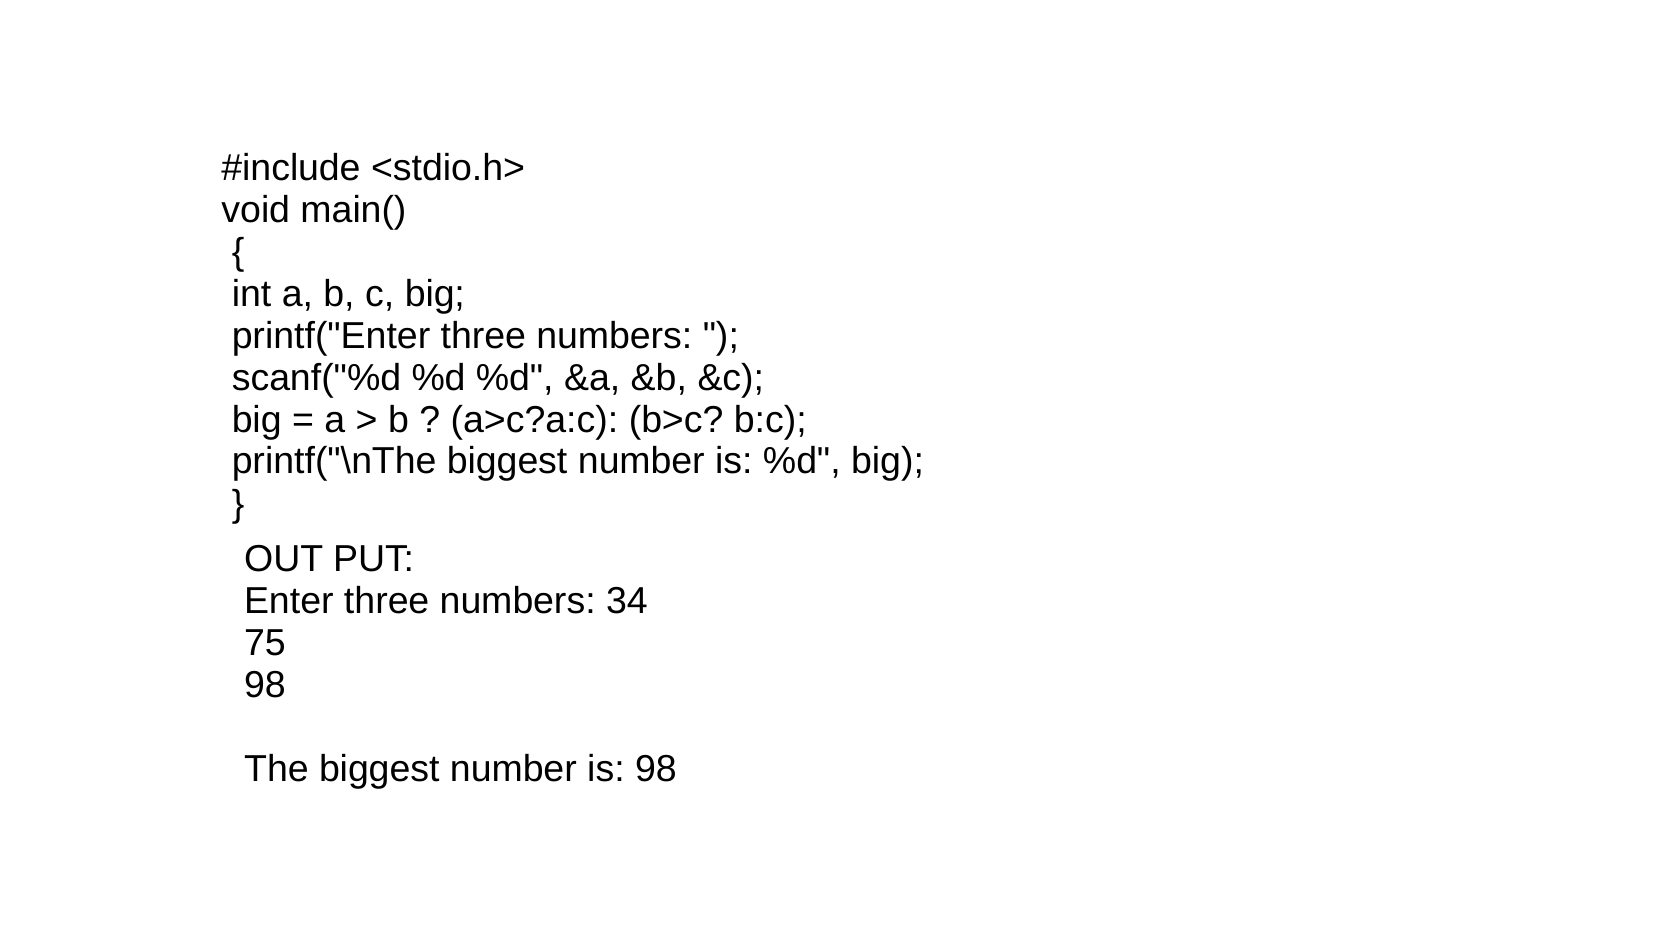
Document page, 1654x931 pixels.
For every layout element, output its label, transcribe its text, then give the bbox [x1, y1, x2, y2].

text_box OUT PUT: Enter three numbers: 34 75 98 The biggest number is: 98 [229, 530, 827, 798]
text_box #include <stdio.h> void main() { int a, b, c, big; printf("Enter three numbers: "); scanf("%d %d %d", &a, &b, &c); big = a > b ? (a>c?a:c): (b>c? b:c); printf("\nThe biggest number is: %d", big); } [206, 138, 940, 532]
